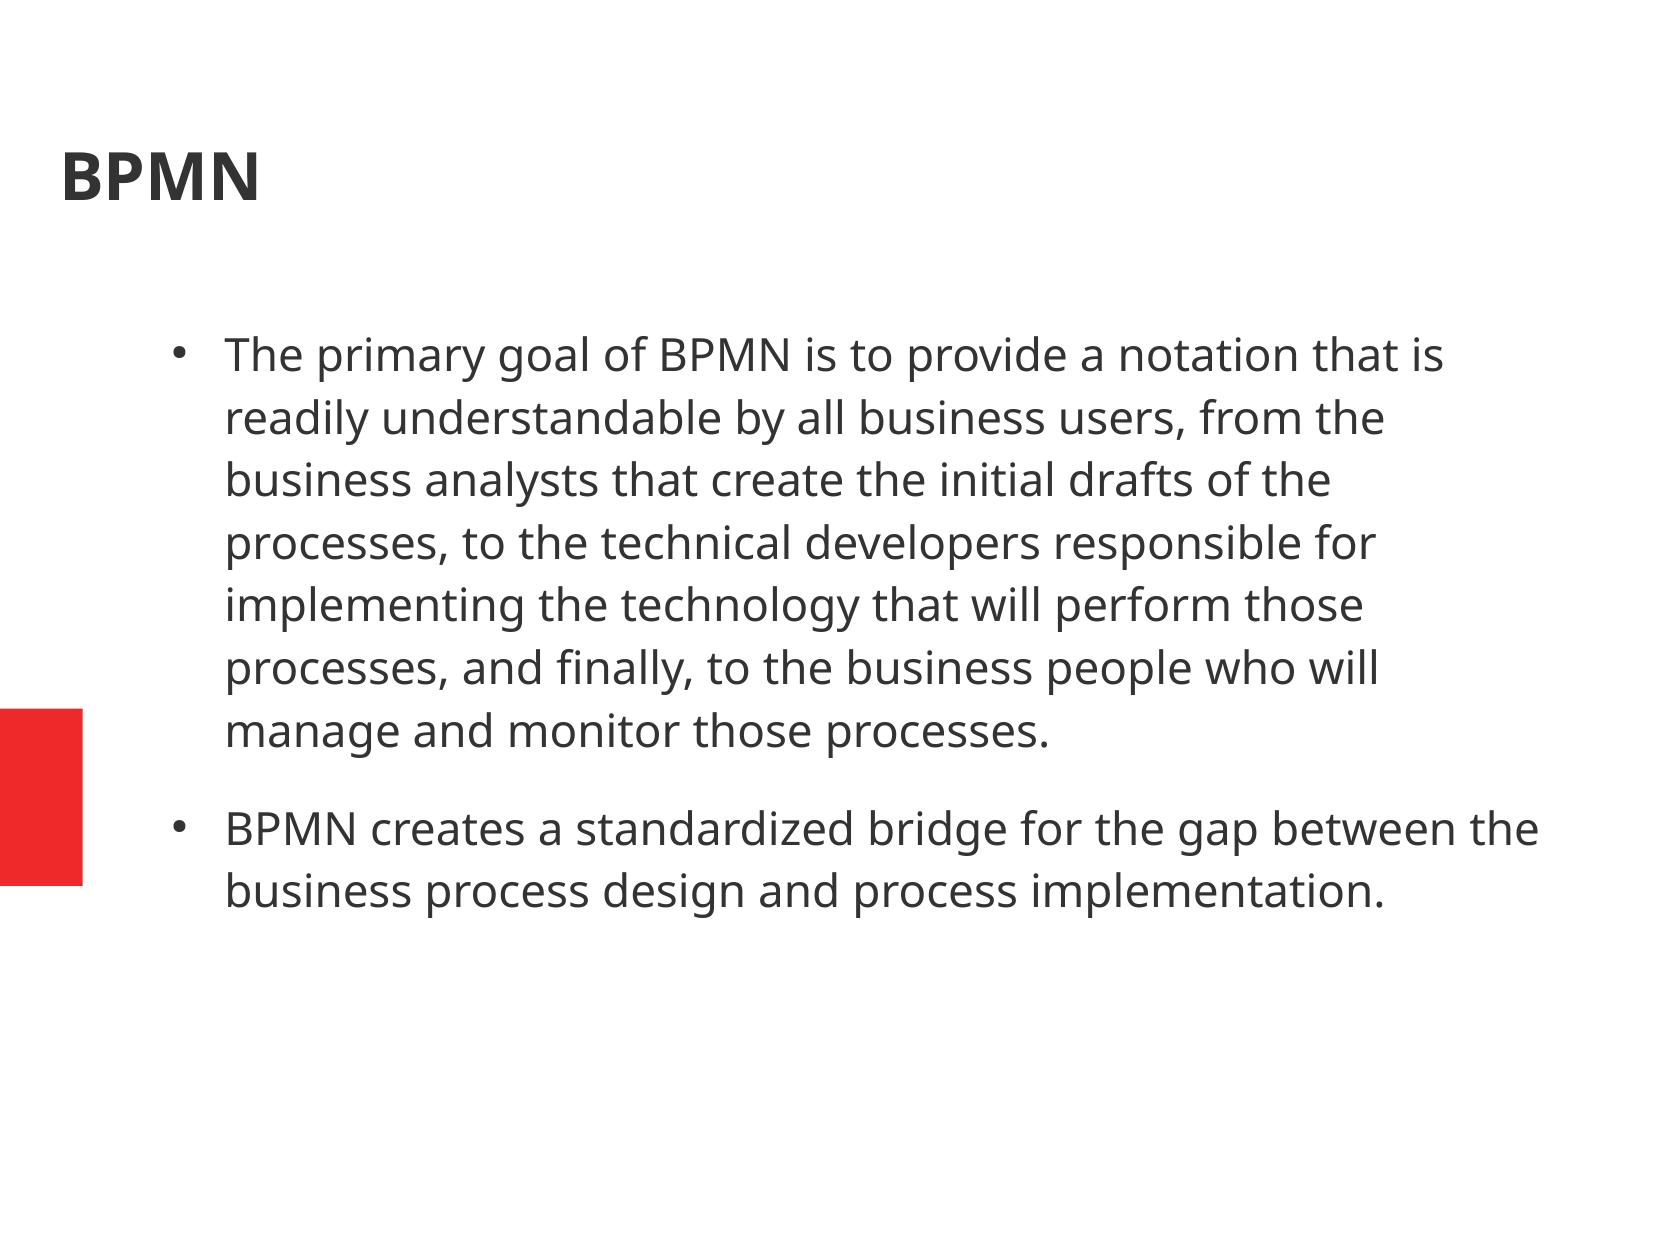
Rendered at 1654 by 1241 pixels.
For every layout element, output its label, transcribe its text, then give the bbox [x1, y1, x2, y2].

title BPMN [59, 70, 1548, 278]
list The primary goal of BPMN is to provide a notation that is readily understandable by all business users, from the business analysts that create the initial drafts of the processes, to the technical developers responsible for implementing the technology that will perform those processes, and finally, to the business people who will manage and monitor those processes. BPMN creates a standardized bridge for the gap between the business process design and process implementation. [153, 224, 1560, 944]
